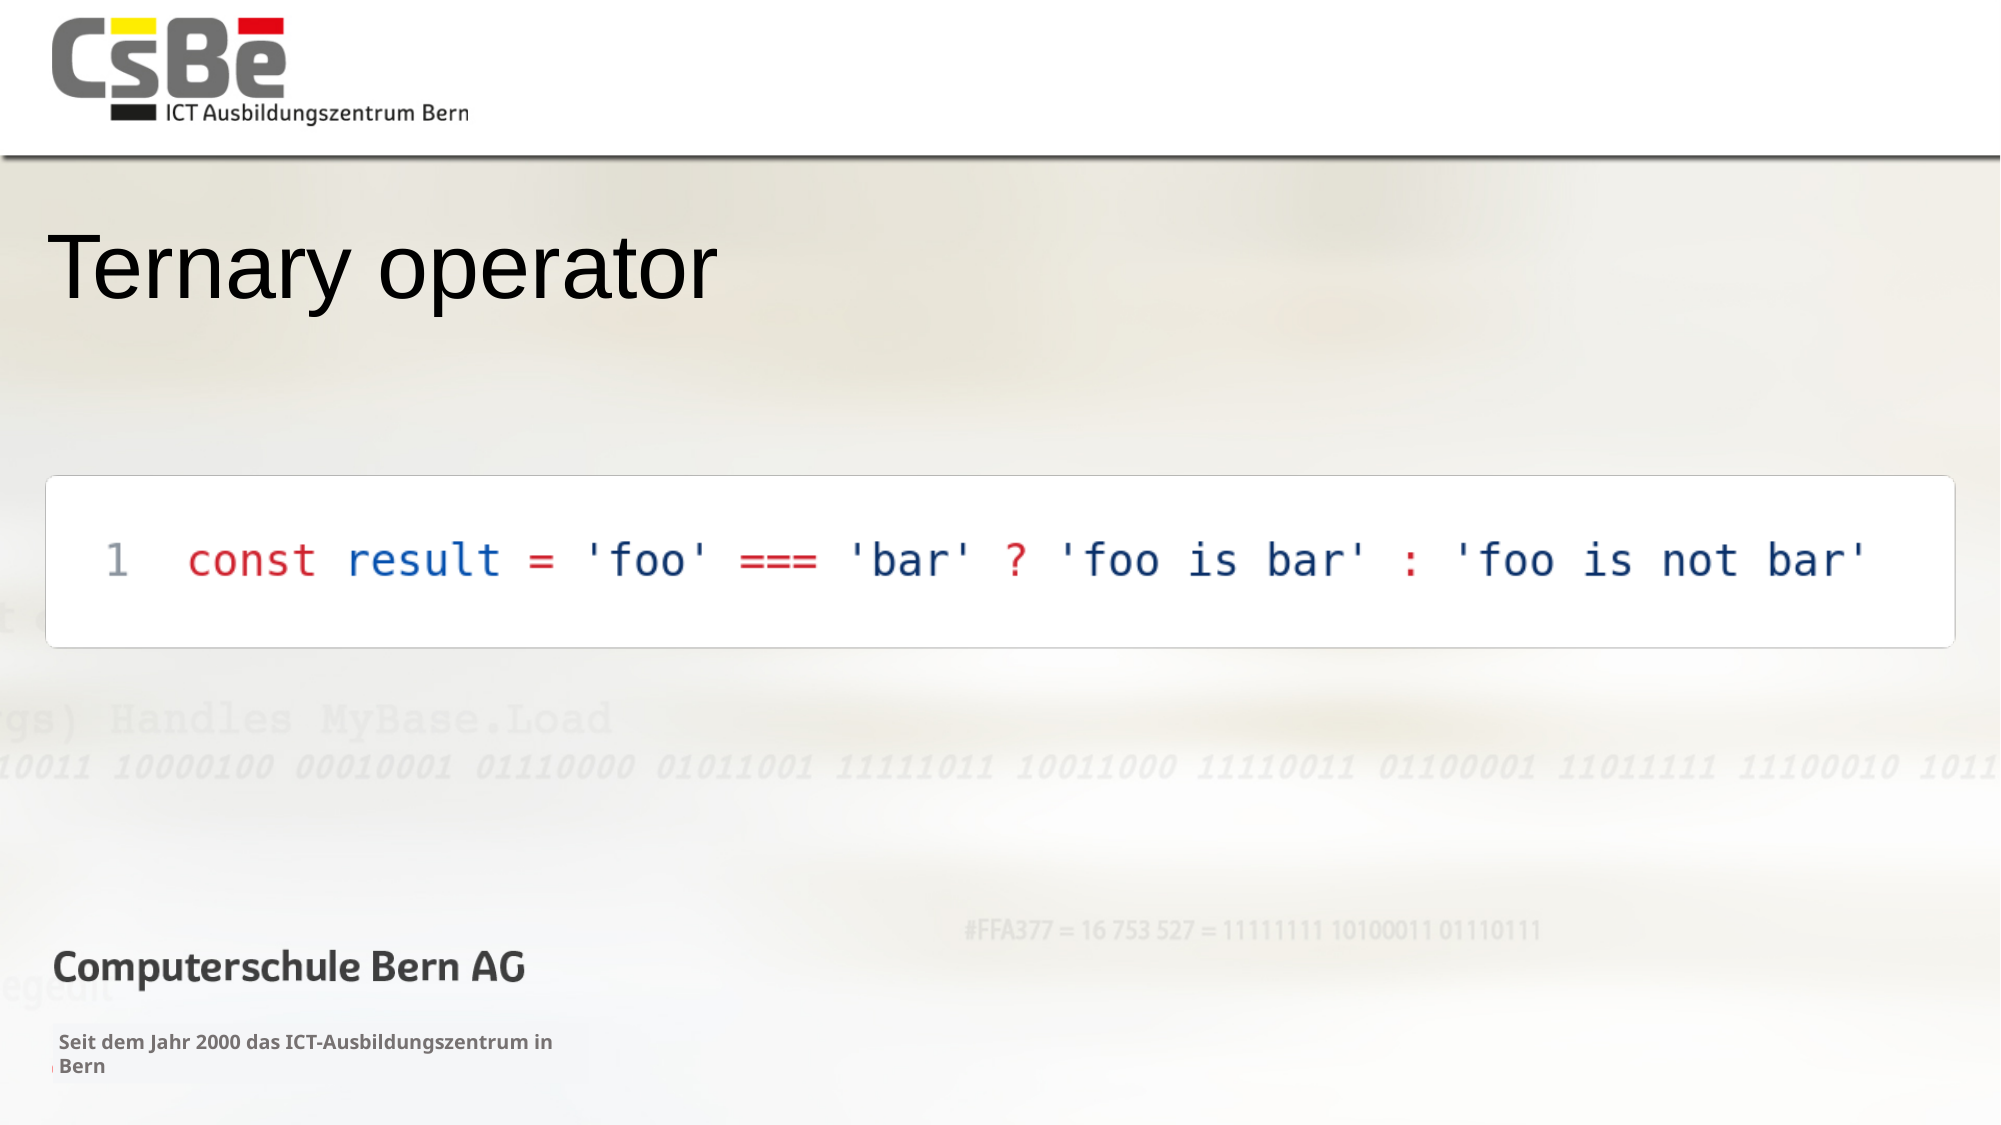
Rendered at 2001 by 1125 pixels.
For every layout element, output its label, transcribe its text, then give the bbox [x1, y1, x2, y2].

list Ternary operator [46, 206, 1920, 355]
picture [0, 0, 2001, 1125]
